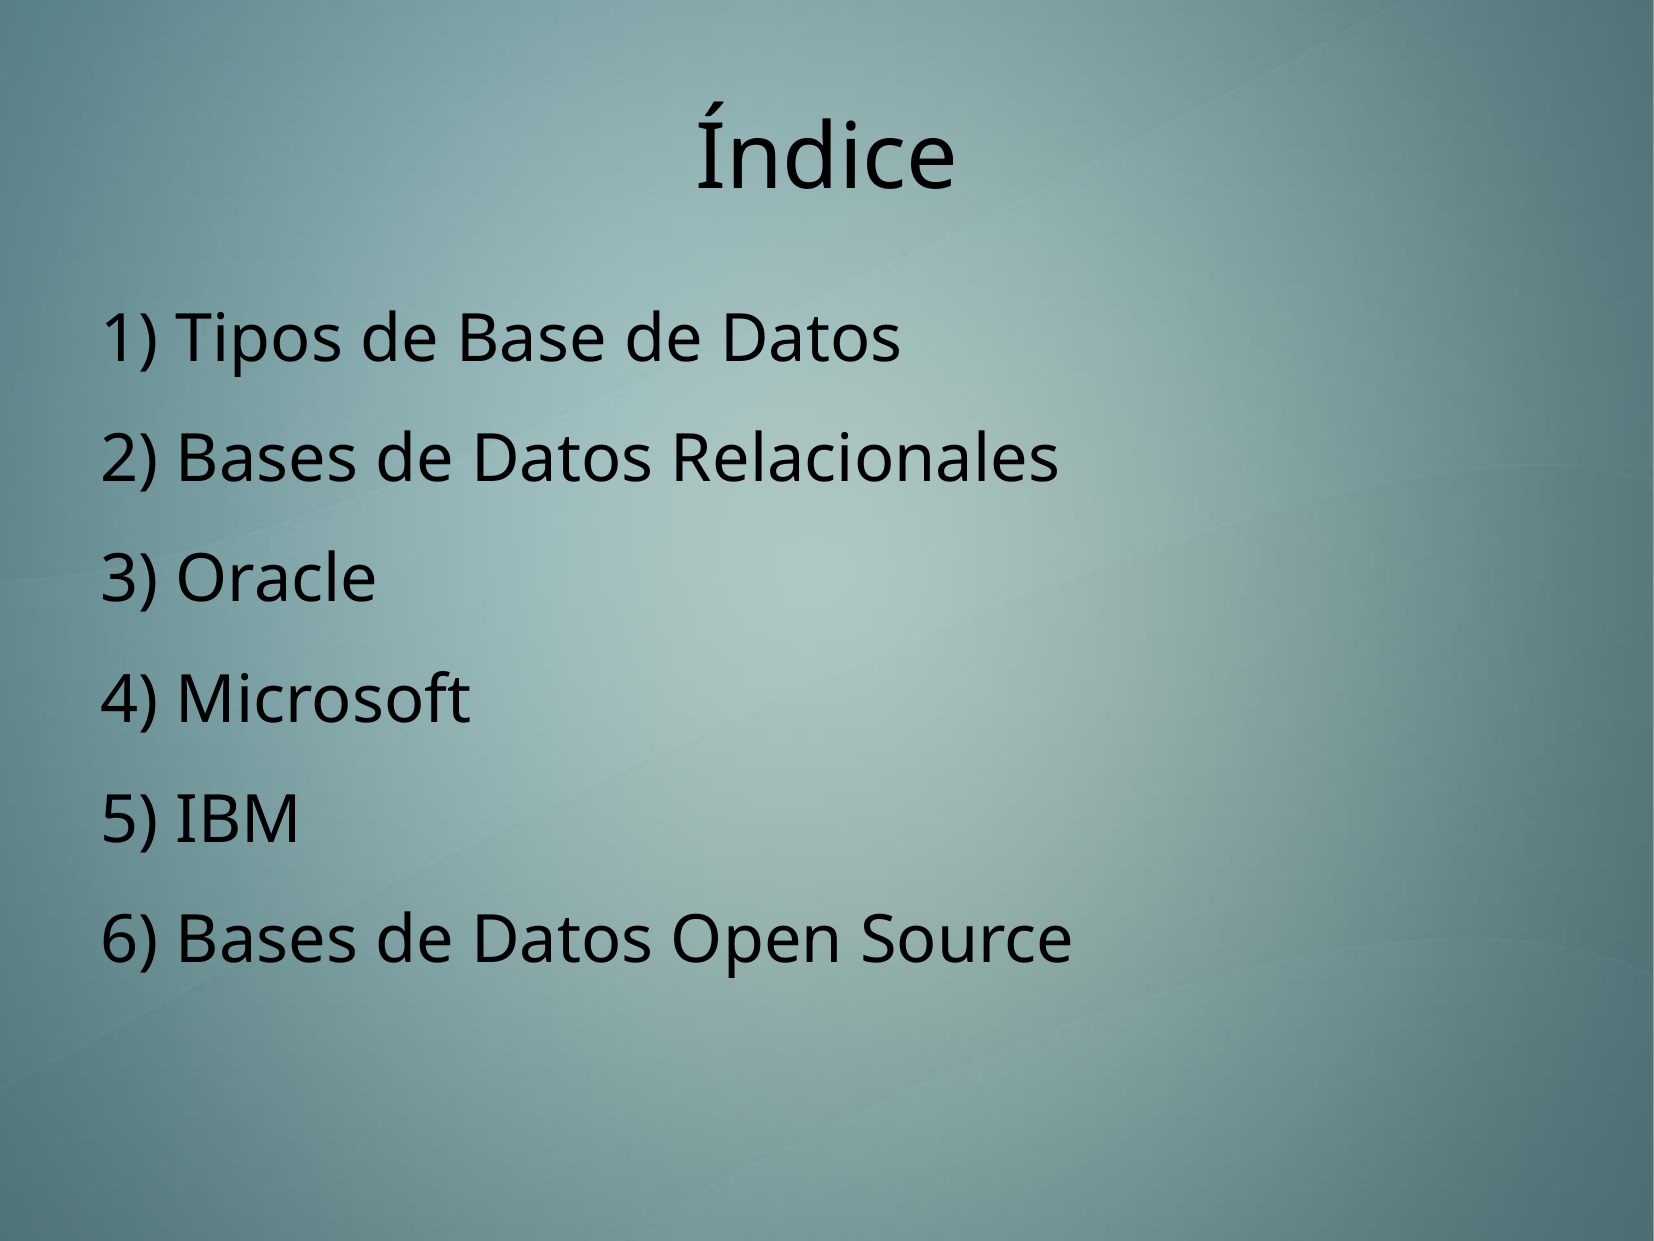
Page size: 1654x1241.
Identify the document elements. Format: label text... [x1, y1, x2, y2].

title Índice [82, 49, 1571, 257]
picture [0, 0, 1654, 1241]
list Tipos de Base de Datos Bases de Datos Relacionales Oracle Microsoft IBM Bases de Datos Open Source [82, 290, 1571, 1010]
